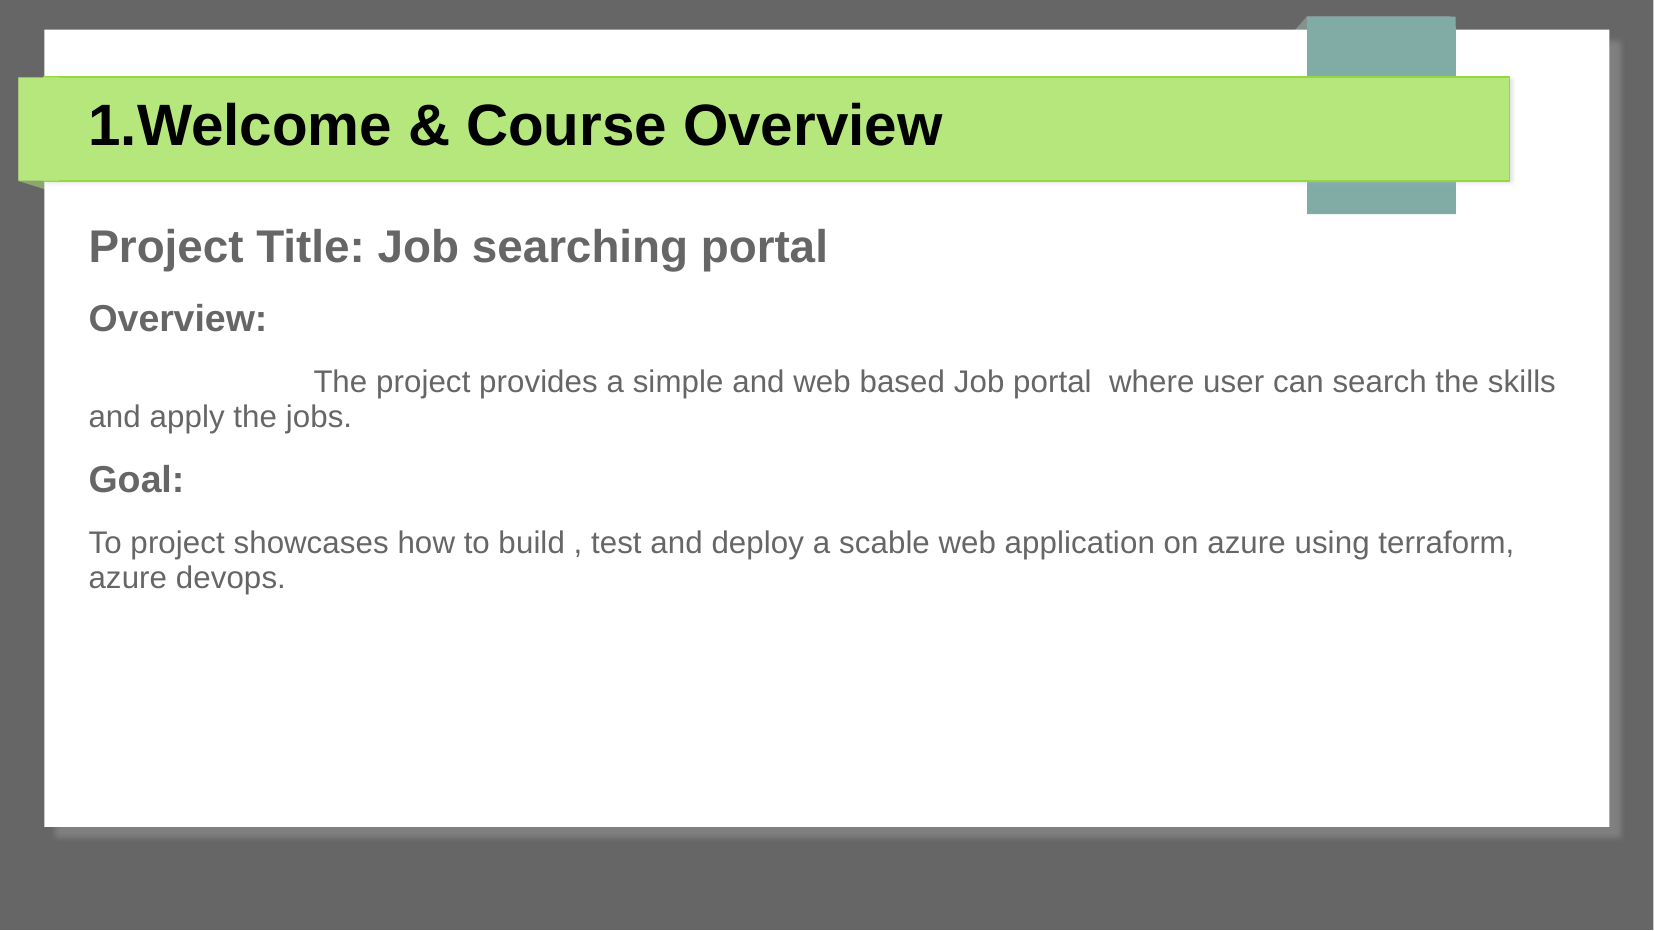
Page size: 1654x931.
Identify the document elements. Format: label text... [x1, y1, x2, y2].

title 1.Welcome & Course Overview [88, 73, 1506, 178]
subtitle Project Title: Job searching portal Overview: The project provides a simple and web based Job portal where user can search the skills and apply the jobs. Goal: To project showcases how to build , test and deploy a scable web application on azure using terraform, azure devops. [88, 221, 1565, 812]
